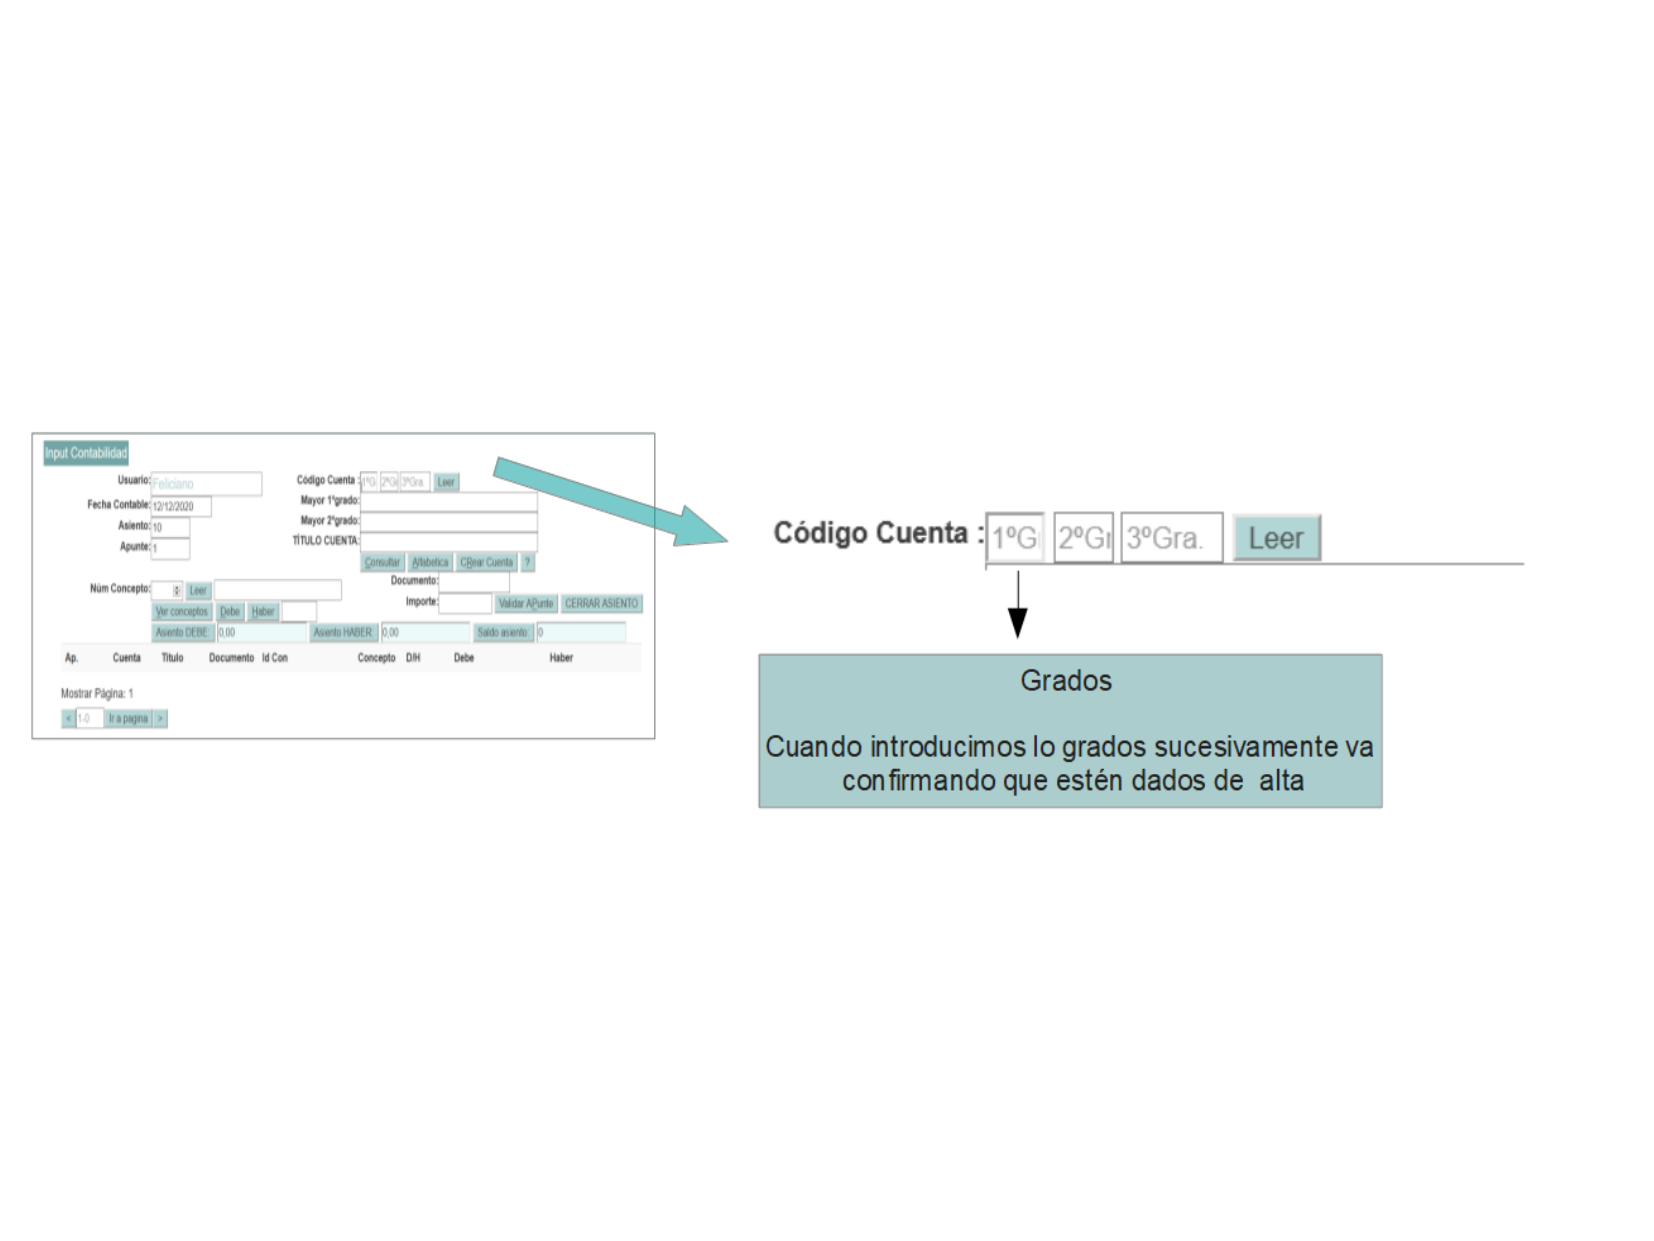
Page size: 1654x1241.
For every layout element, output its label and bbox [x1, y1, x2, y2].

picture [5, 408, 1560, 839]
